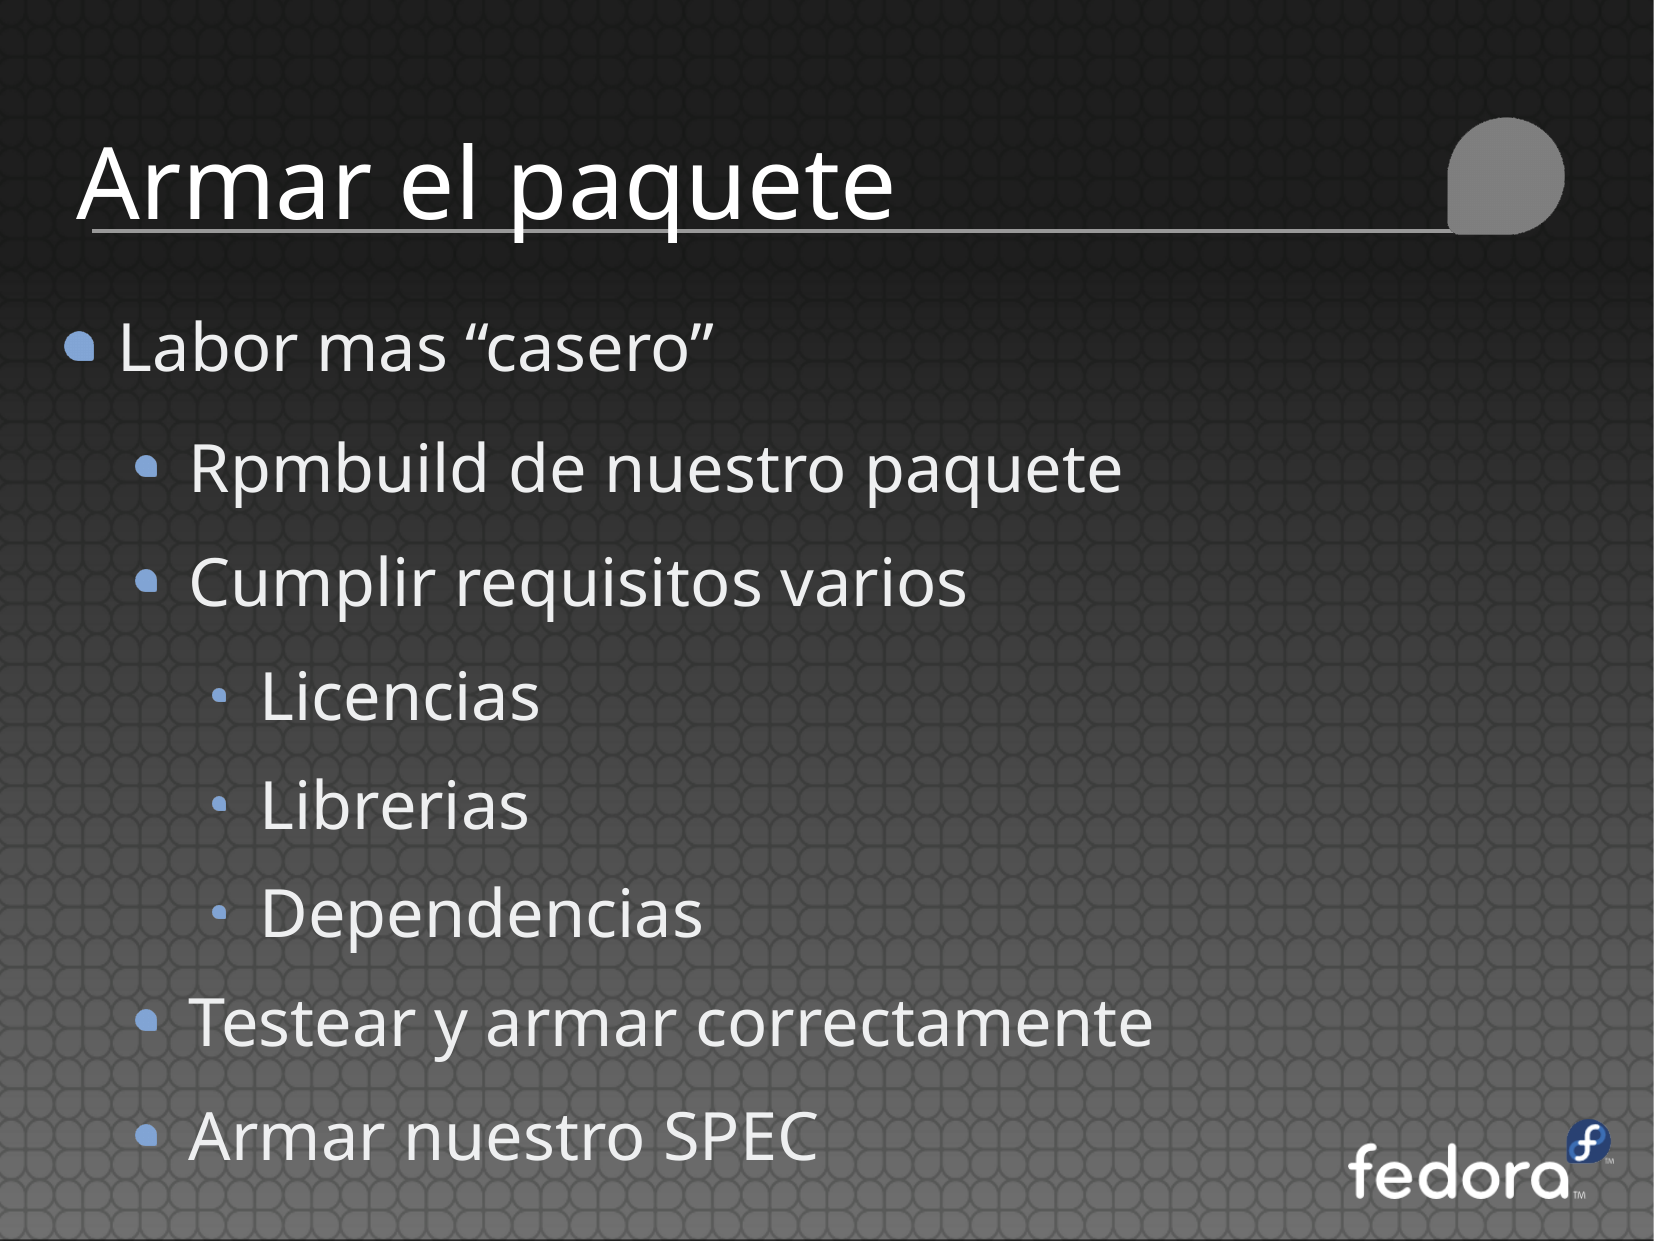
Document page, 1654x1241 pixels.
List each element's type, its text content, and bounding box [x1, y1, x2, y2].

title Armar el paquete [76, 112, 1566, 249]
picture [0, 0, 1654, 1241]
list Labor mas “casero” Rpmbuild de nuestro paquete Cumplir requisitos varios Licencias Librerias Dependencias Testear y armar correctamente Armar nuestro SPEC [46, 300, 1536, 1159]
